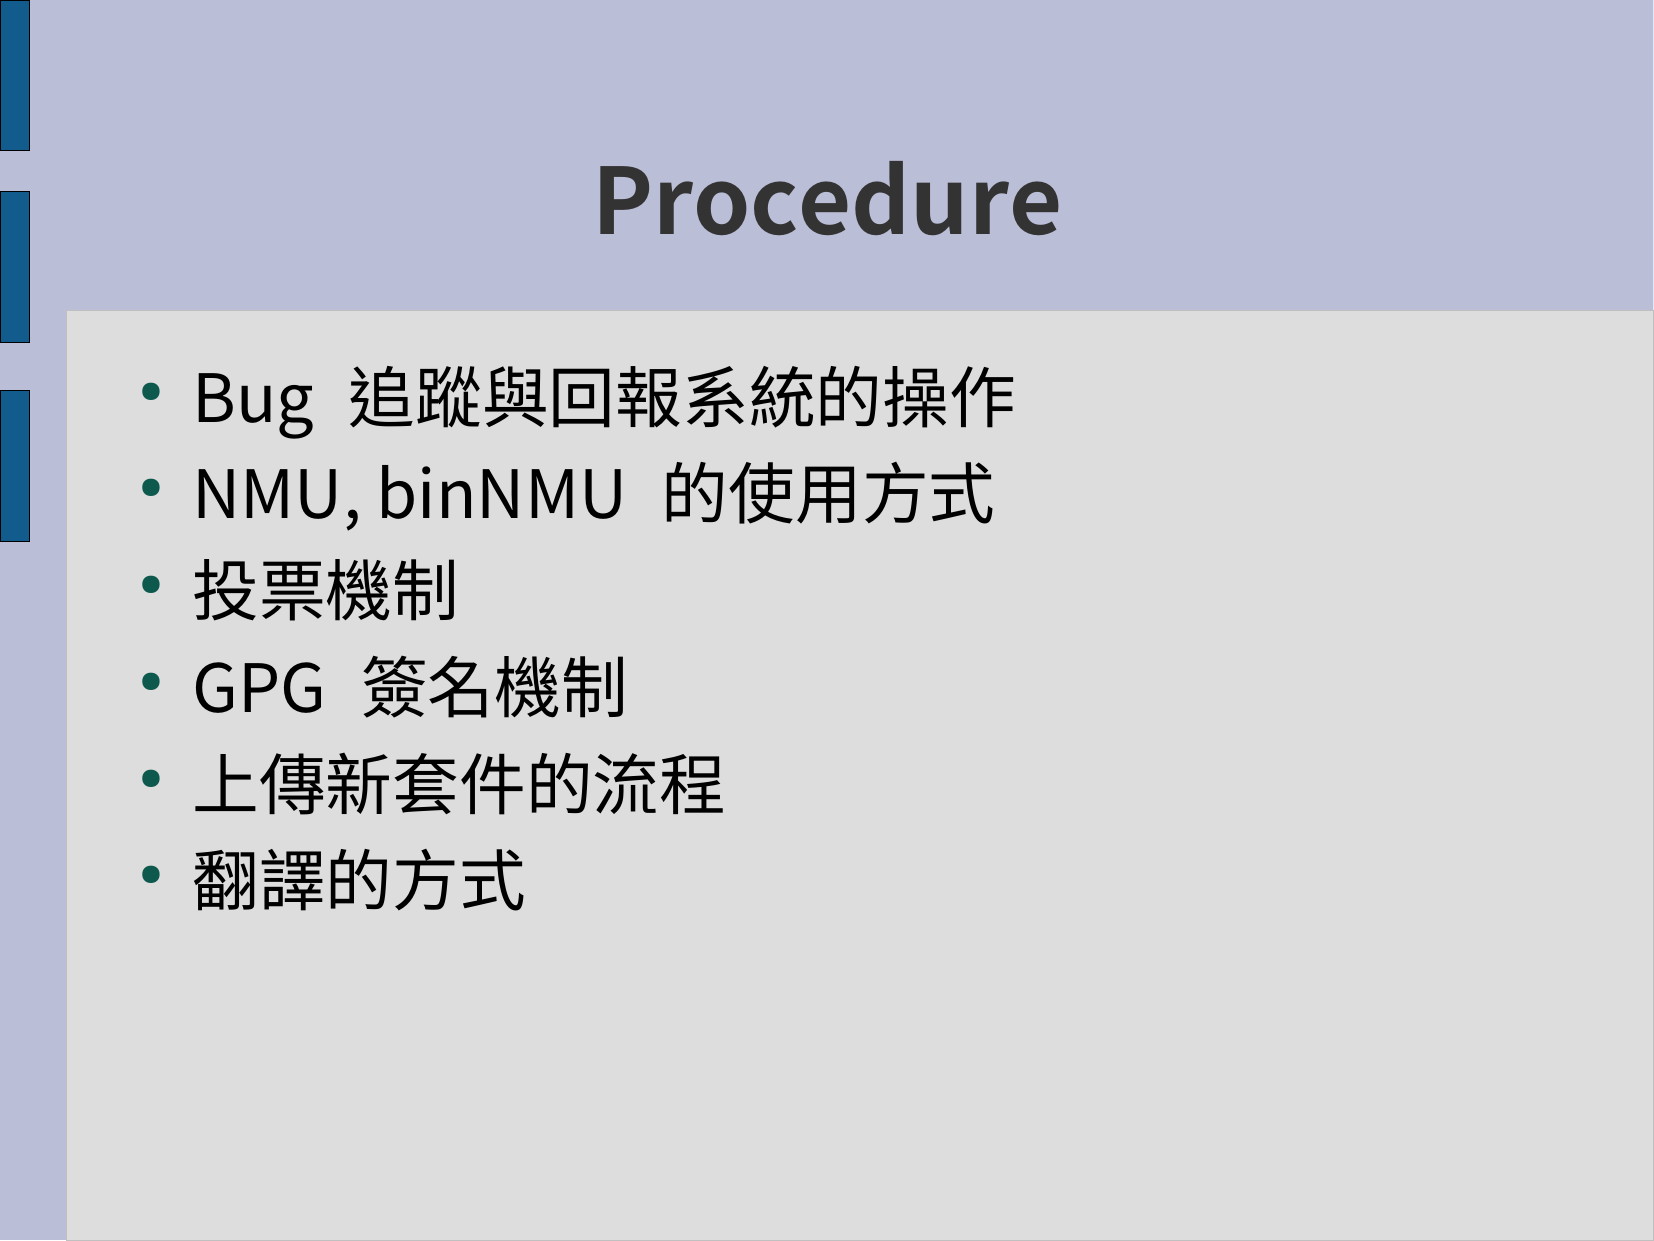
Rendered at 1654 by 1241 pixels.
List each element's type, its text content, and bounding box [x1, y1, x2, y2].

title Procedure [121, 91, 1534, 299]
list Bug 追蹤與回報系統的操作 NMU, binNMU 的使用方式 投票機制 GPG 簽名機制 上傳新套件的流程 翻譯的方式 [121, 344, 1534, 1164]
